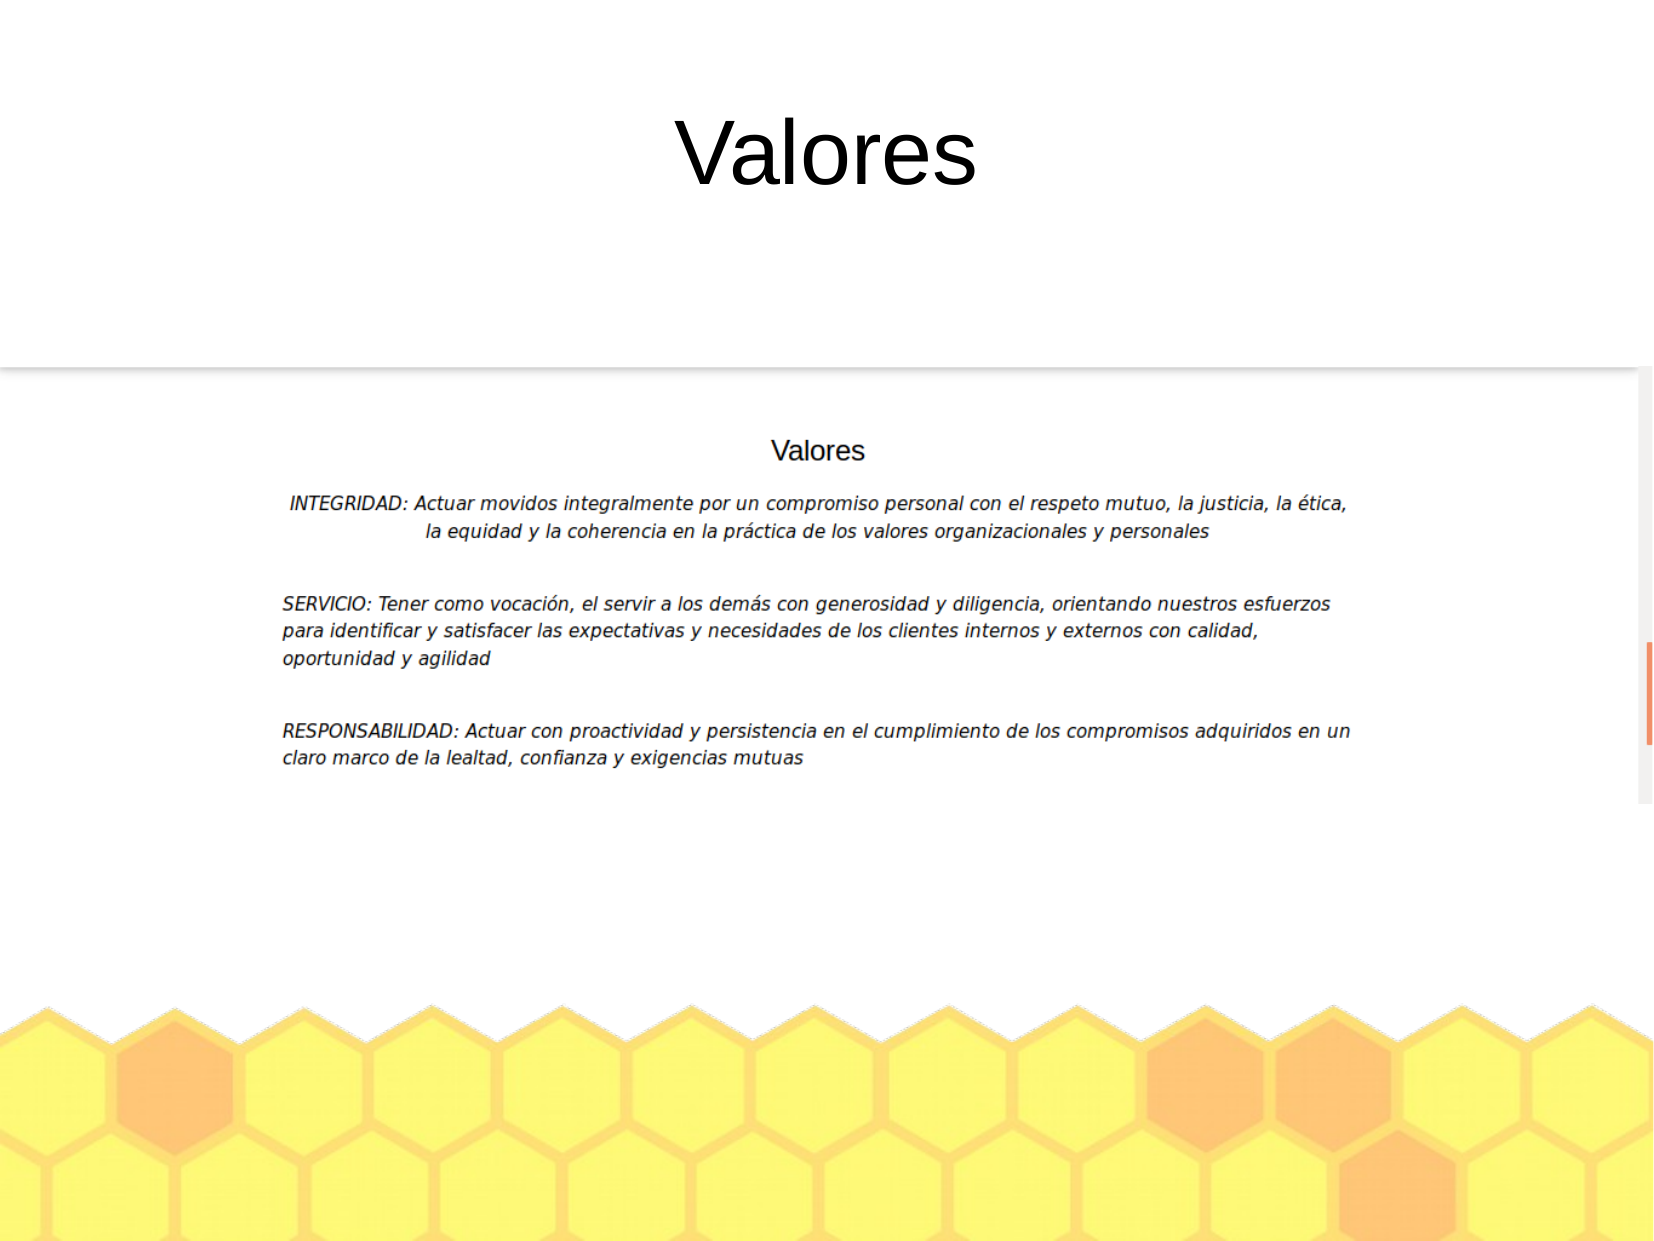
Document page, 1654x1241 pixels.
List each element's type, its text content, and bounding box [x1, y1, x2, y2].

title Valores [82, 49, 1571, 257]
picture [0, 366, 1653, 804]
picture [0, 1001, 1654, 1241]
